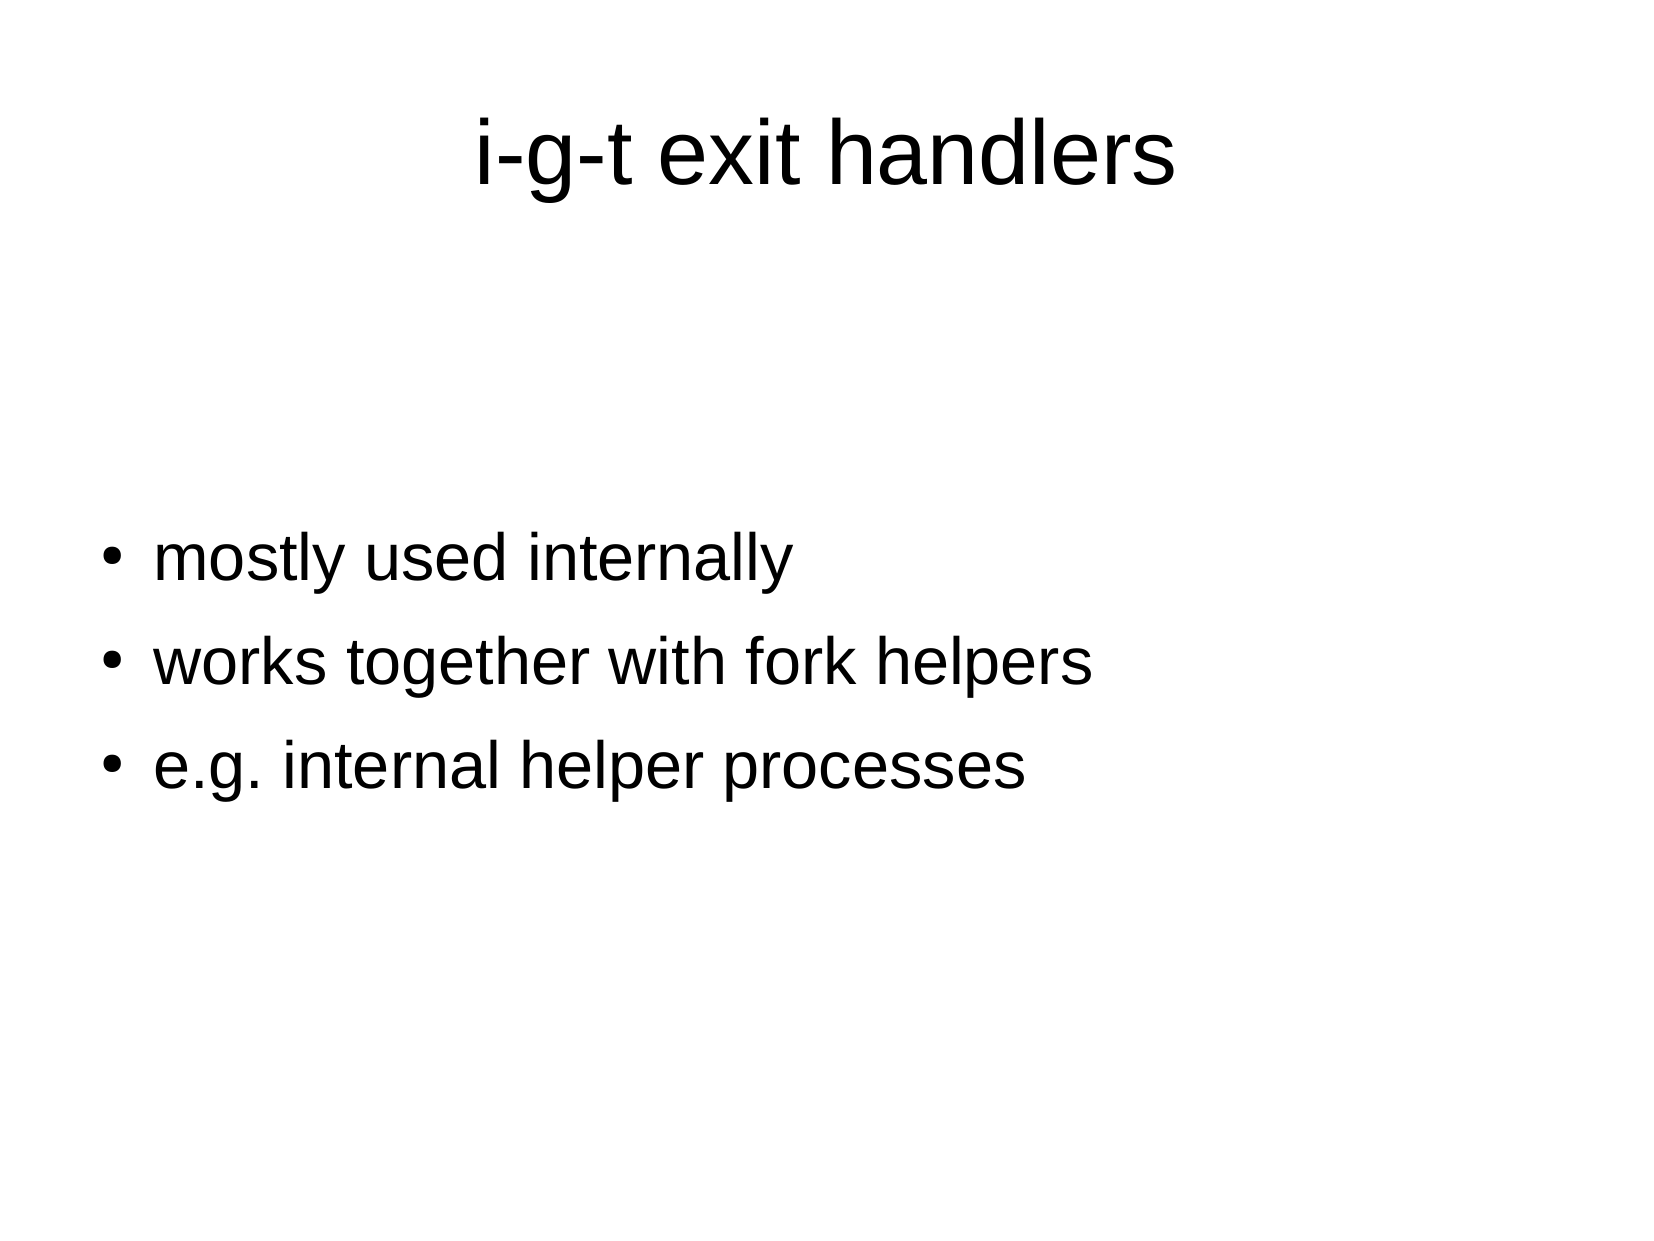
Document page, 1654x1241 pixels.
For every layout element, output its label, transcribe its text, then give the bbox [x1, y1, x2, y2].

title i-g-t exit handlers [82, 49, 1571, 257]
list mostly used internally works together with fork helpers e.g. internal helper processes [82, 519, 1571, 1109]
